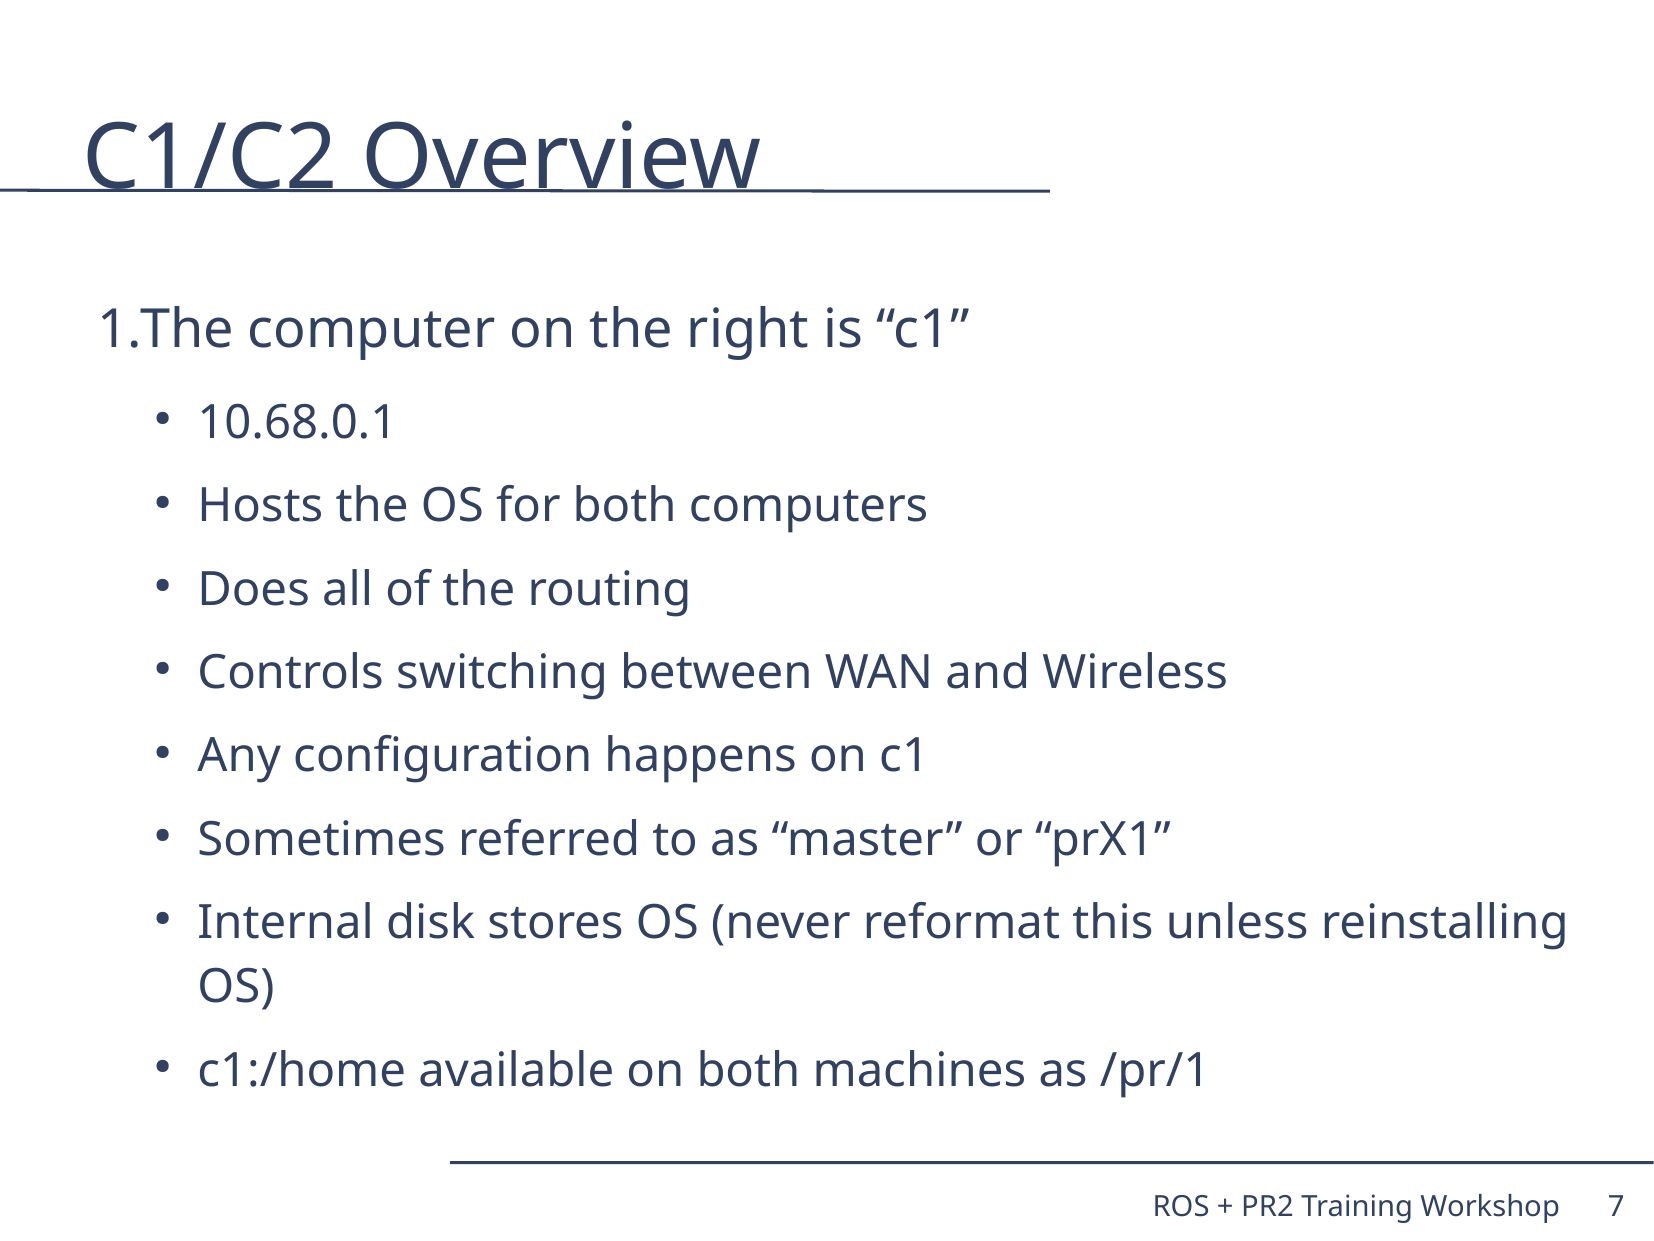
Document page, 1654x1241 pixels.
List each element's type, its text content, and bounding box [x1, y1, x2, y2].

title C1/C2 Overview [82, 49, 1571, 257]
list The computer on the right is “c1” 10.68.0.1 Hosts the OS for both computers Does all of the routing Controls switching between WAN and Wireless Any configuration happens on c1 Sometimes referred to as “master” or “prX1” Internal disk stores OS (never reformat this unless reinstalling OS) c1:/home available on both machines as /pr/1 [82, 290, 1571, 1109]
